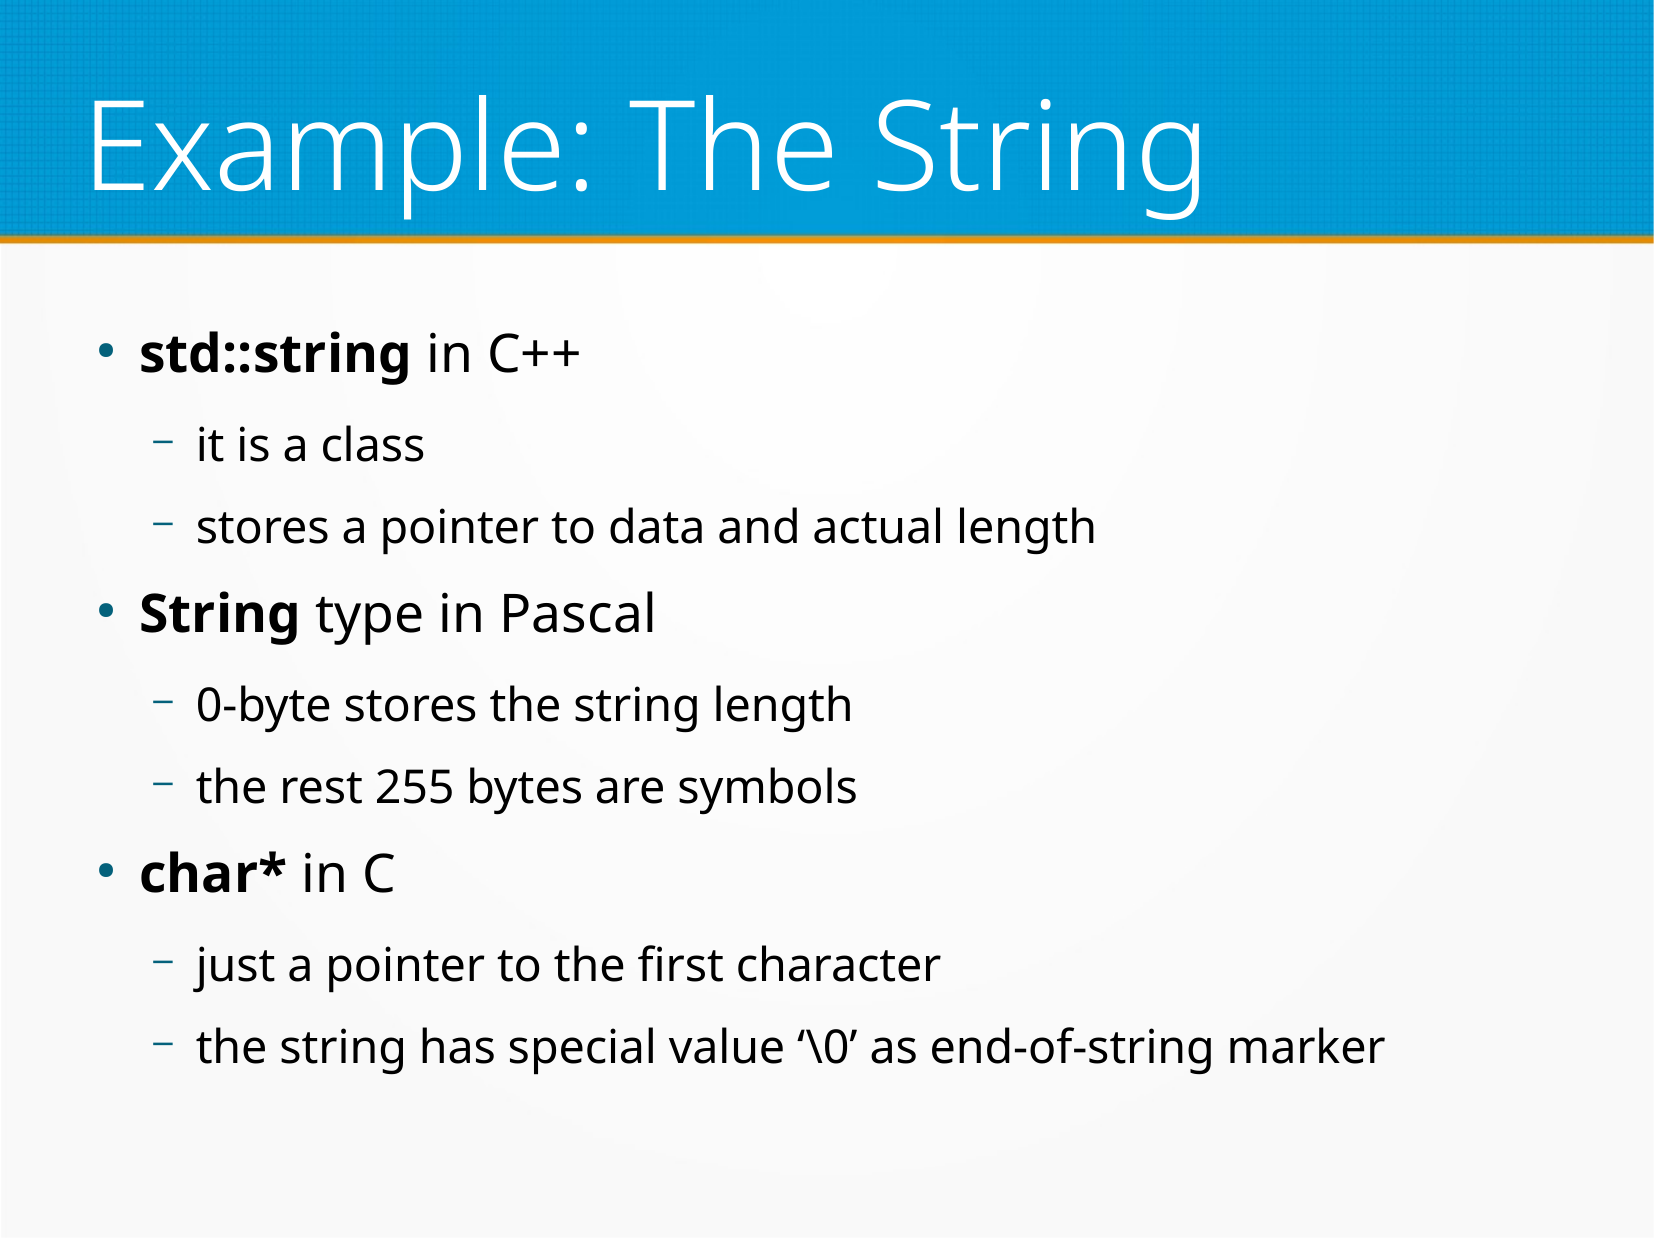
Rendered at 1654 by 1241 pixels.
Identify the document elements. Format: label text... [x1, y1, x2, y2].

title Example: The String [82, 19, 1571, 227]
list std::string in C++ it is a class stores a pointer to data and actual length String type in Pascal 0-byte stores the string length the rest 255 bytes are symbols char* in C just a pointer to the first character the string has special value ‘\0’ as end-of-string marker [82, 315, 1563, 1081]
picture [0, 233, 1654, 1241]
